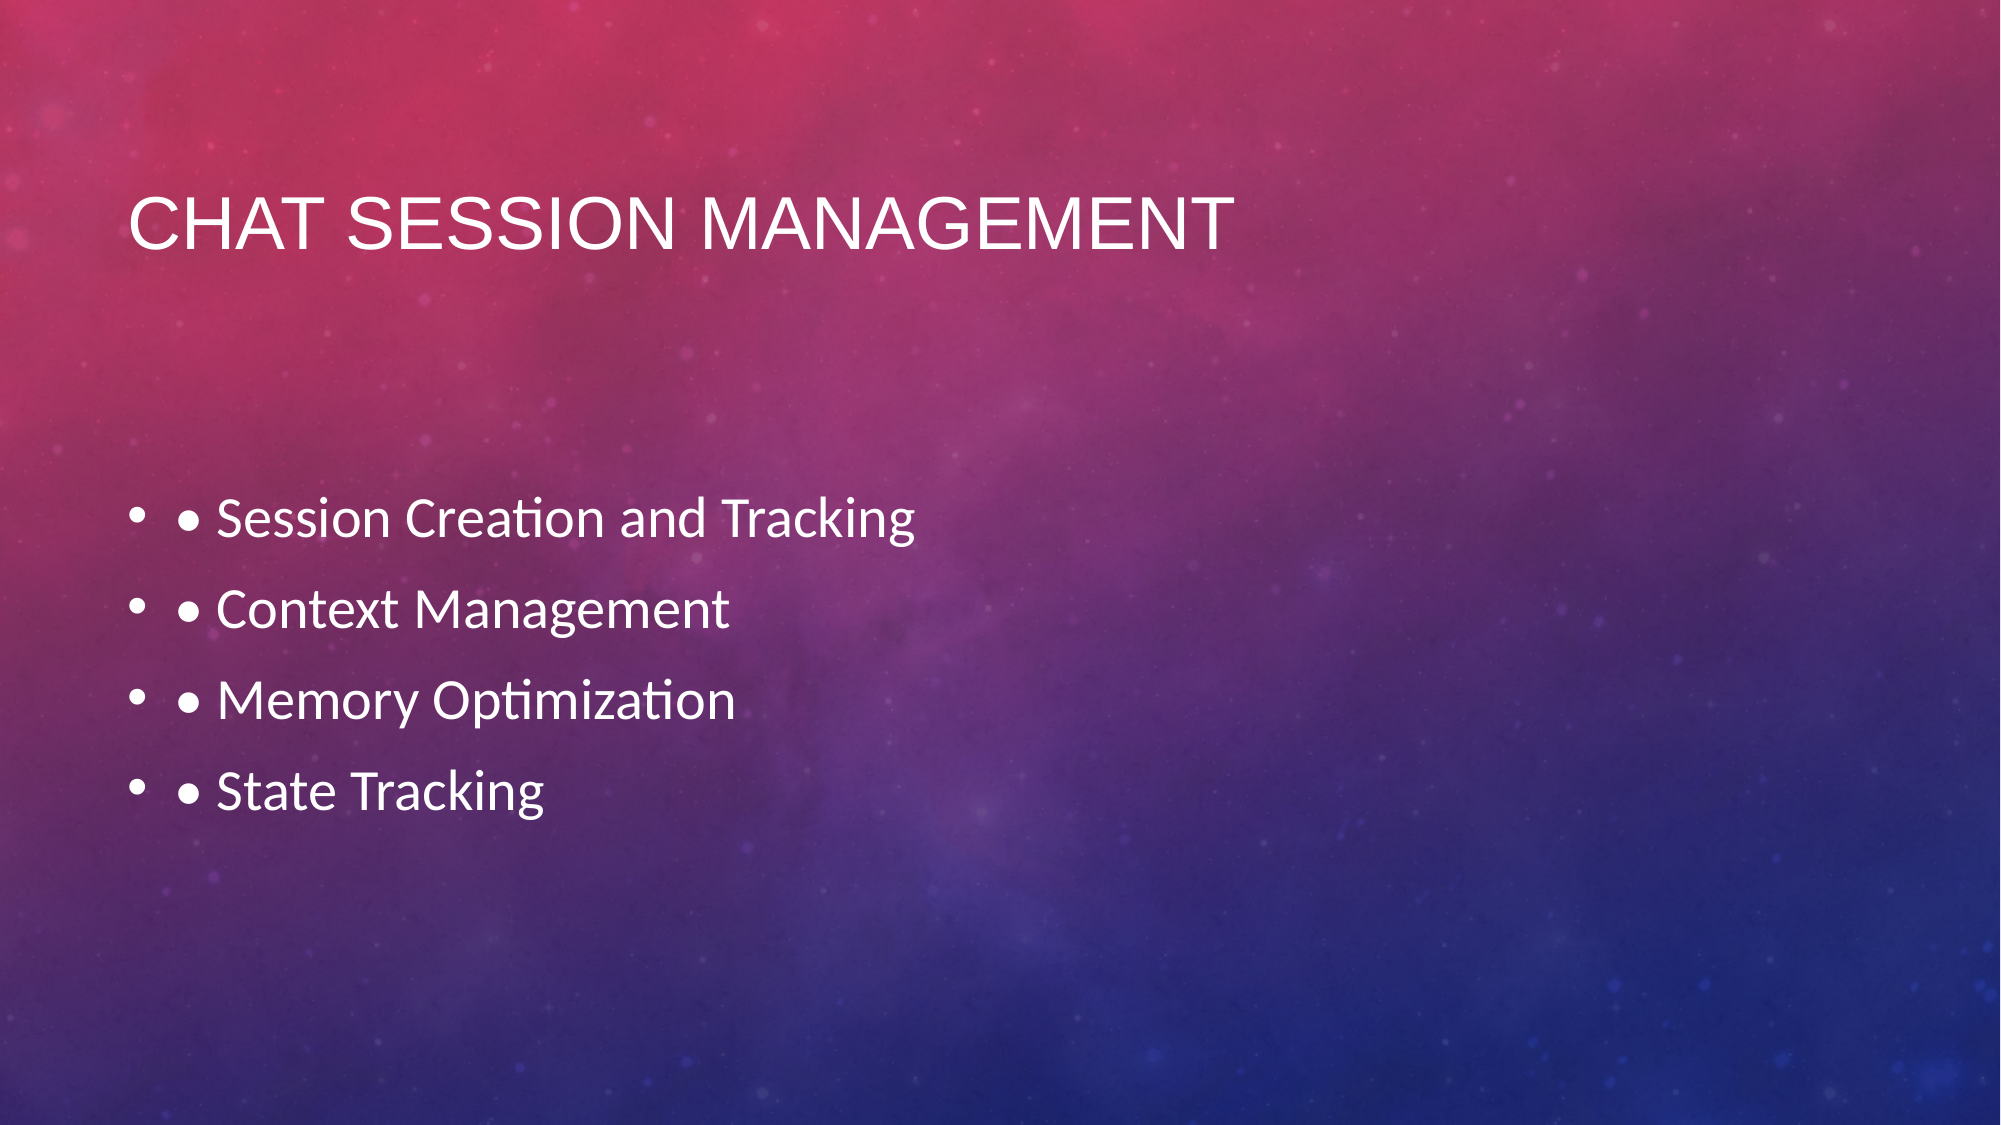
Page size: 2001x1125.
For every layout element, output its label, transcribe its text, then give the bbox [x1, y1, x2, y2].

picture [0, 0, 2001, 1125]
title Chat Session Management [112, 99, 1775, 339]
list • Session Creation and Tracking • Context Management • Memory Optimization • State Tracking [112, 351, 1775, 950]
